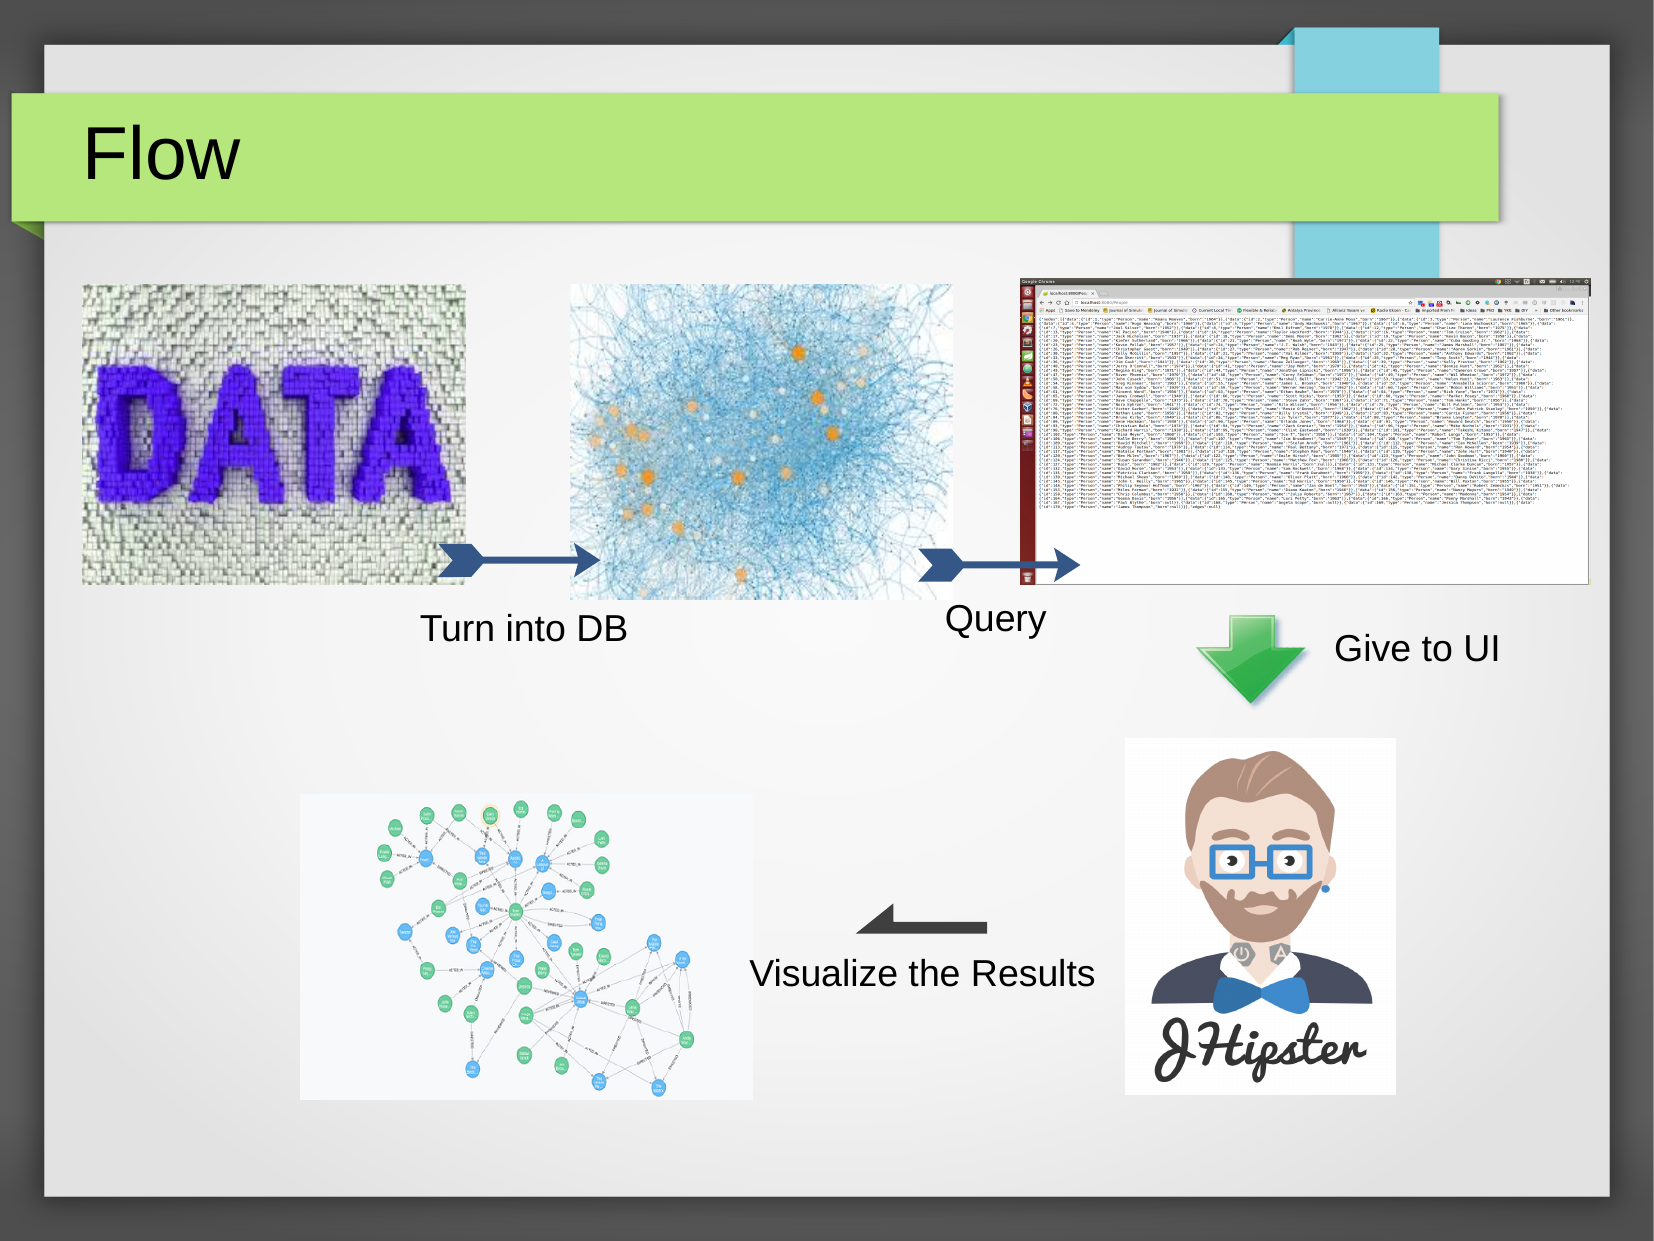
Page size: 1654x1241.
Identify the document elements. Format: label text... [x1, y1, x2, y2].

text_box Turn into DB [405, 600, 644, 671]
text_box Visualize the Results [734, 945, 1111, 1044]
text_box Query [930, 589, 1066, 661]
picture [0, 0, 1654, 1241]
title Flow [82, 94, 1264, 213]
text_box Give to UI [1319, 619, 1516, 691]
